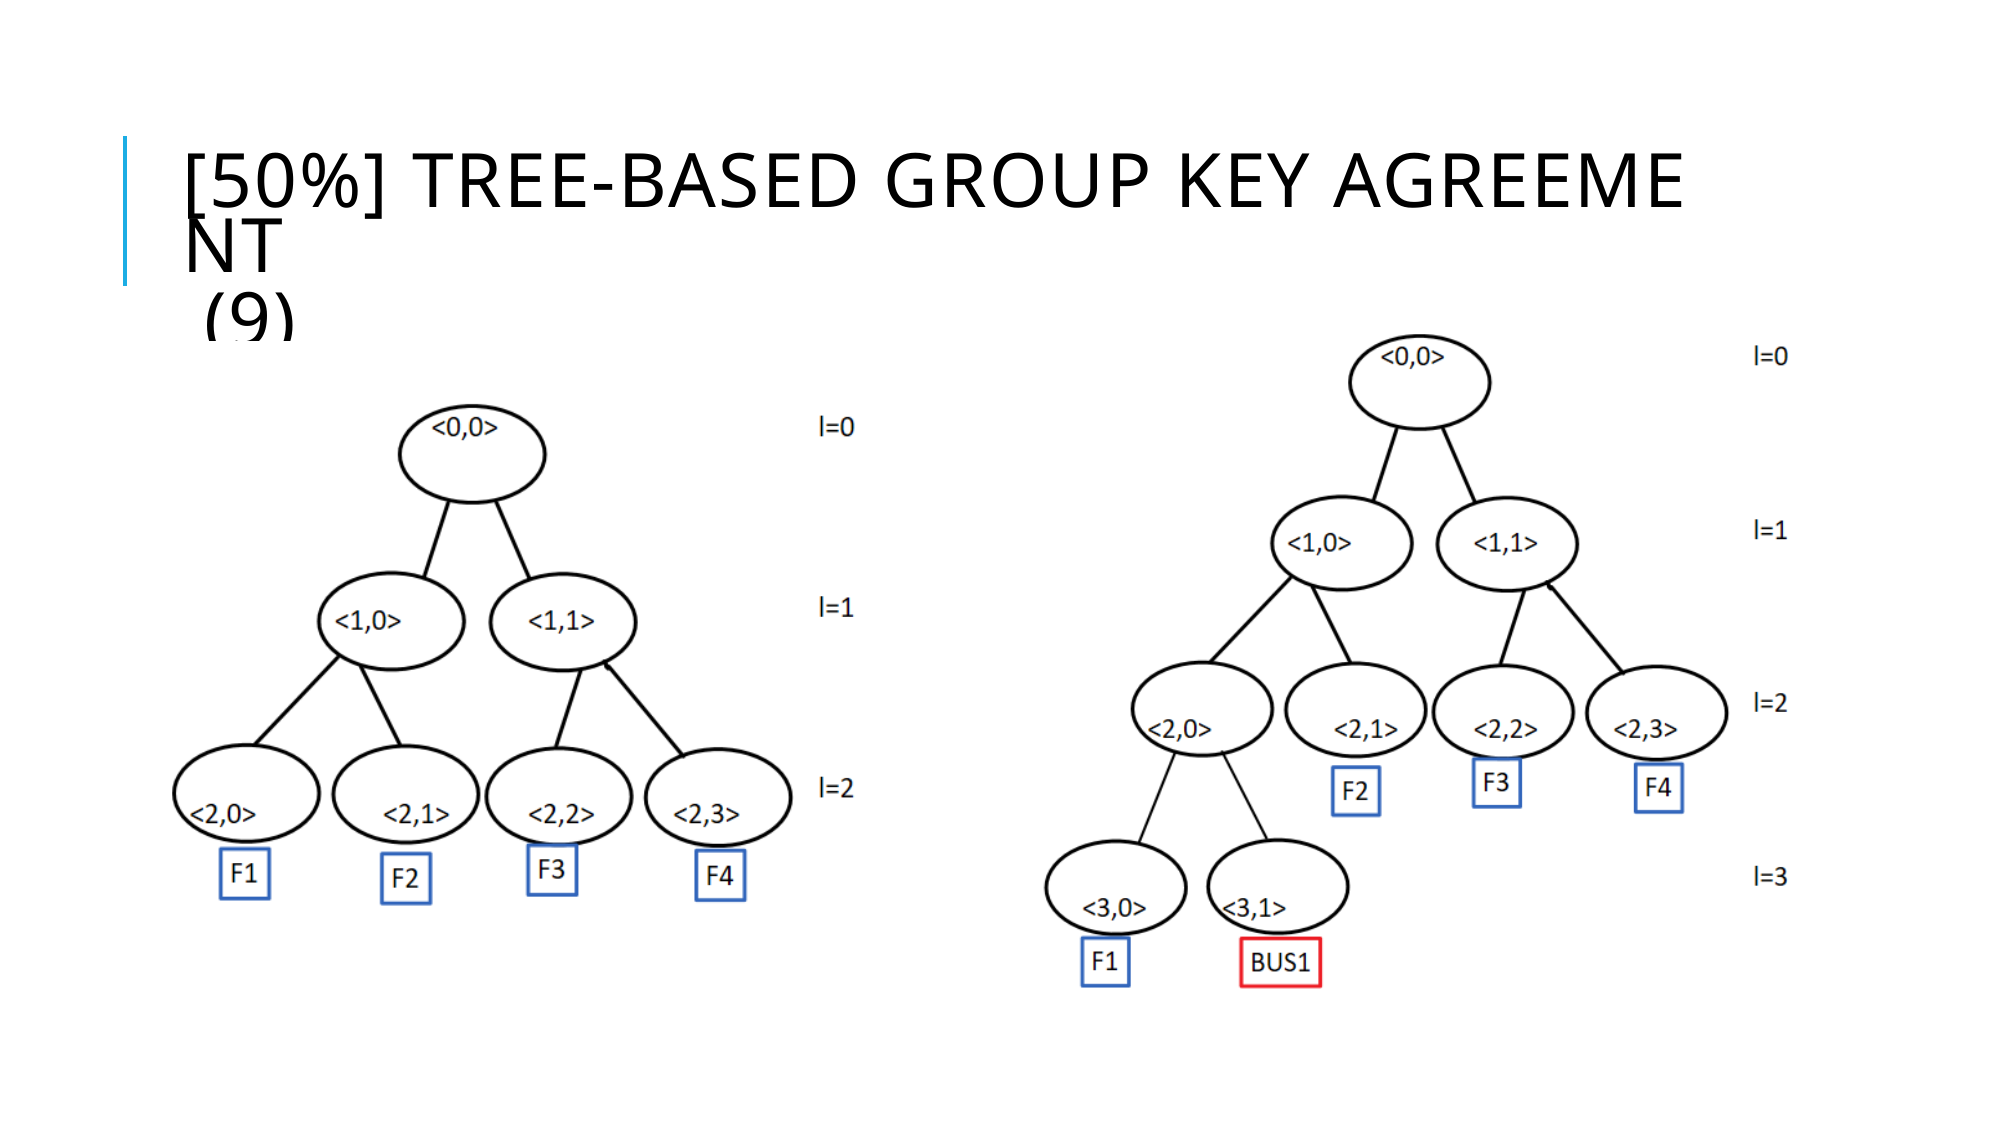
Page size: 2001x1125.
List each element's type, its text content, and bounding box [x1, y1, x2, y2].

picture [113, 341, 919, 951]
picture [1024, 307, 1798, 1015]
title [50%] Tree-based Group Key Agreement (9) [168, 96, 1763, 343]
